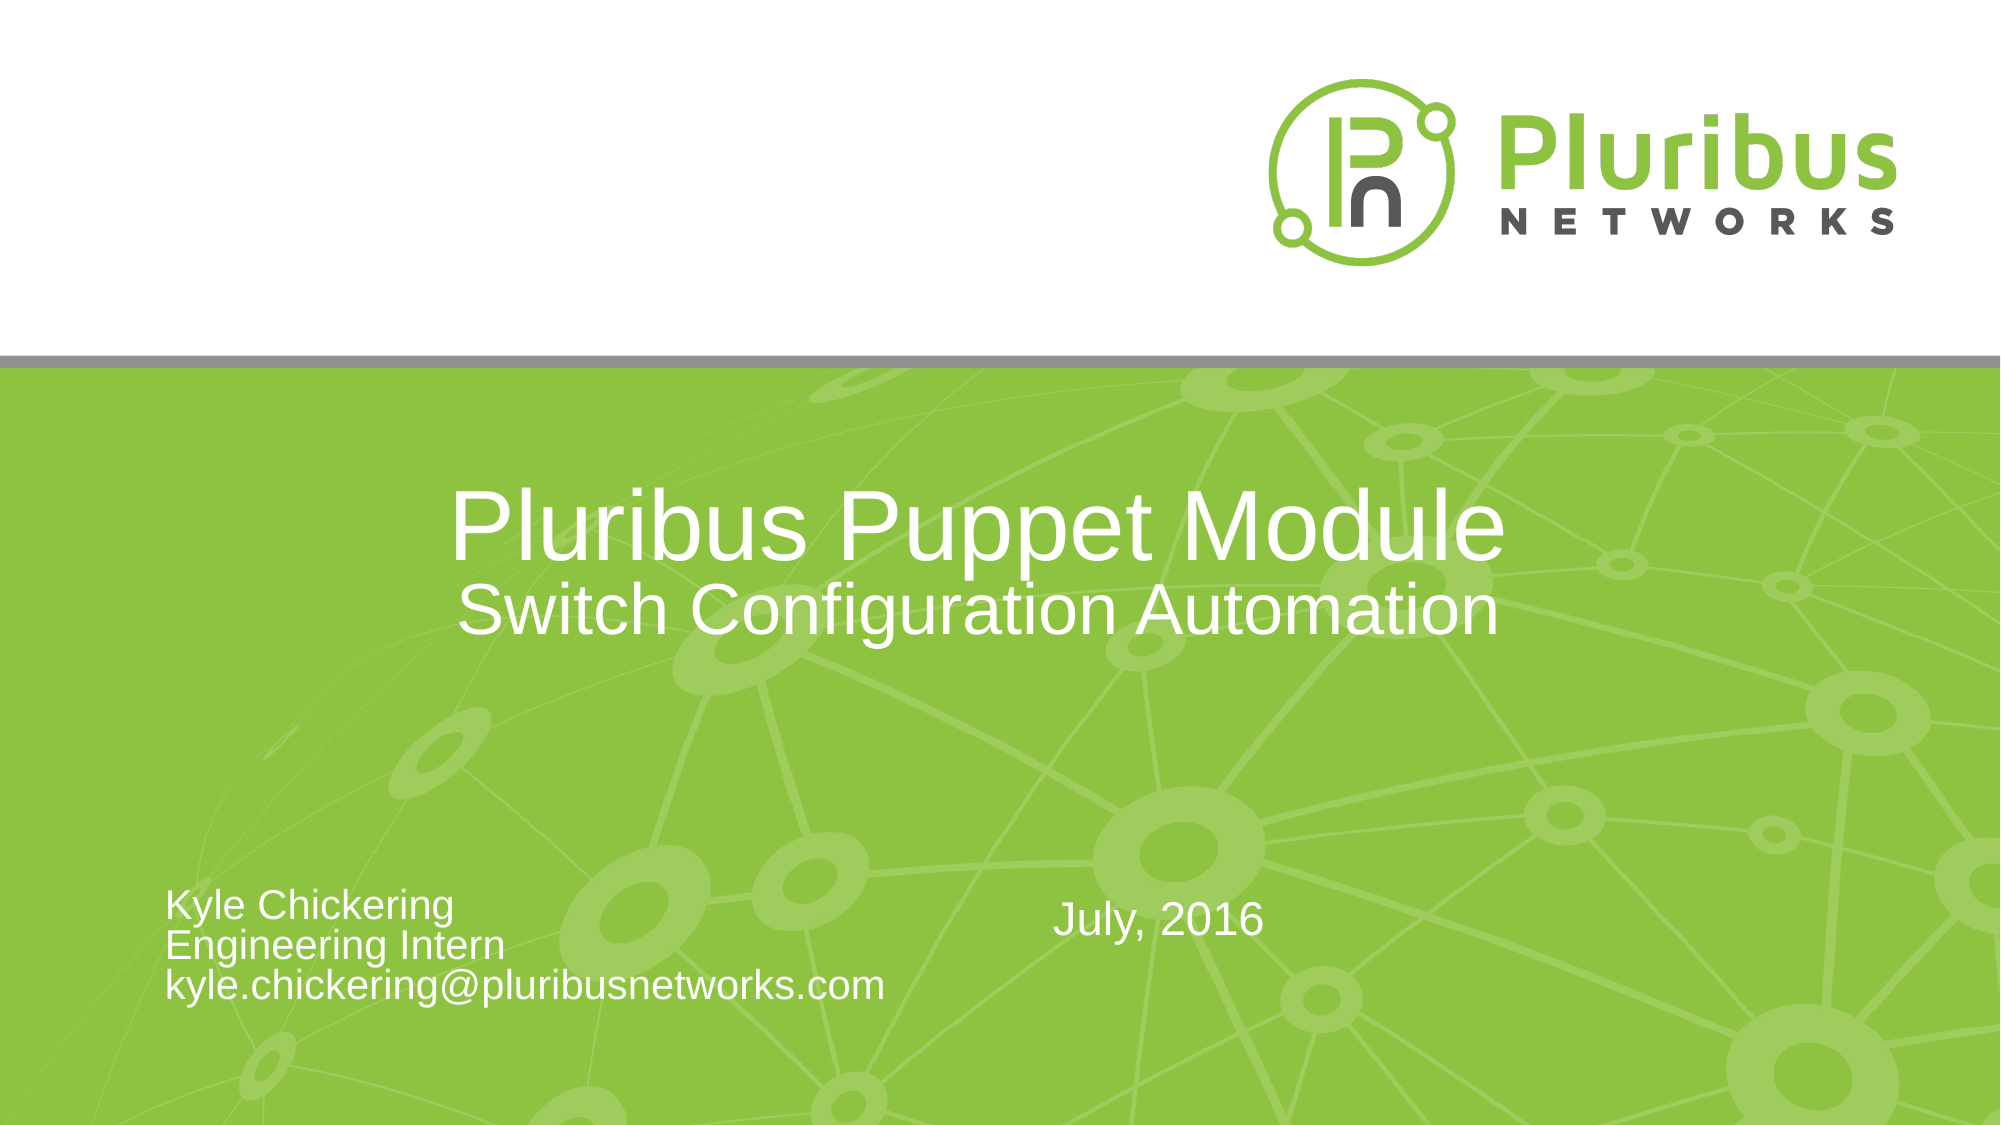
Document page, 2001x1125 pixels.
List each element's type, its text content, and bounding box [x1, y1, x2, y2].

subtitle Kyle Chickering Engineering Intern kyle.chickering@pluribusnetworks.com [150, 880, 962, 1125]
picture [1242, 71, 1921, 281]
title Pluribus Puppet Module Switch Configuration Automation [150, 475, 1809, 746]
picture [0, 369, 2000, 1125]
text_box July, 2016 [1037, 880, 1850, 1125]
